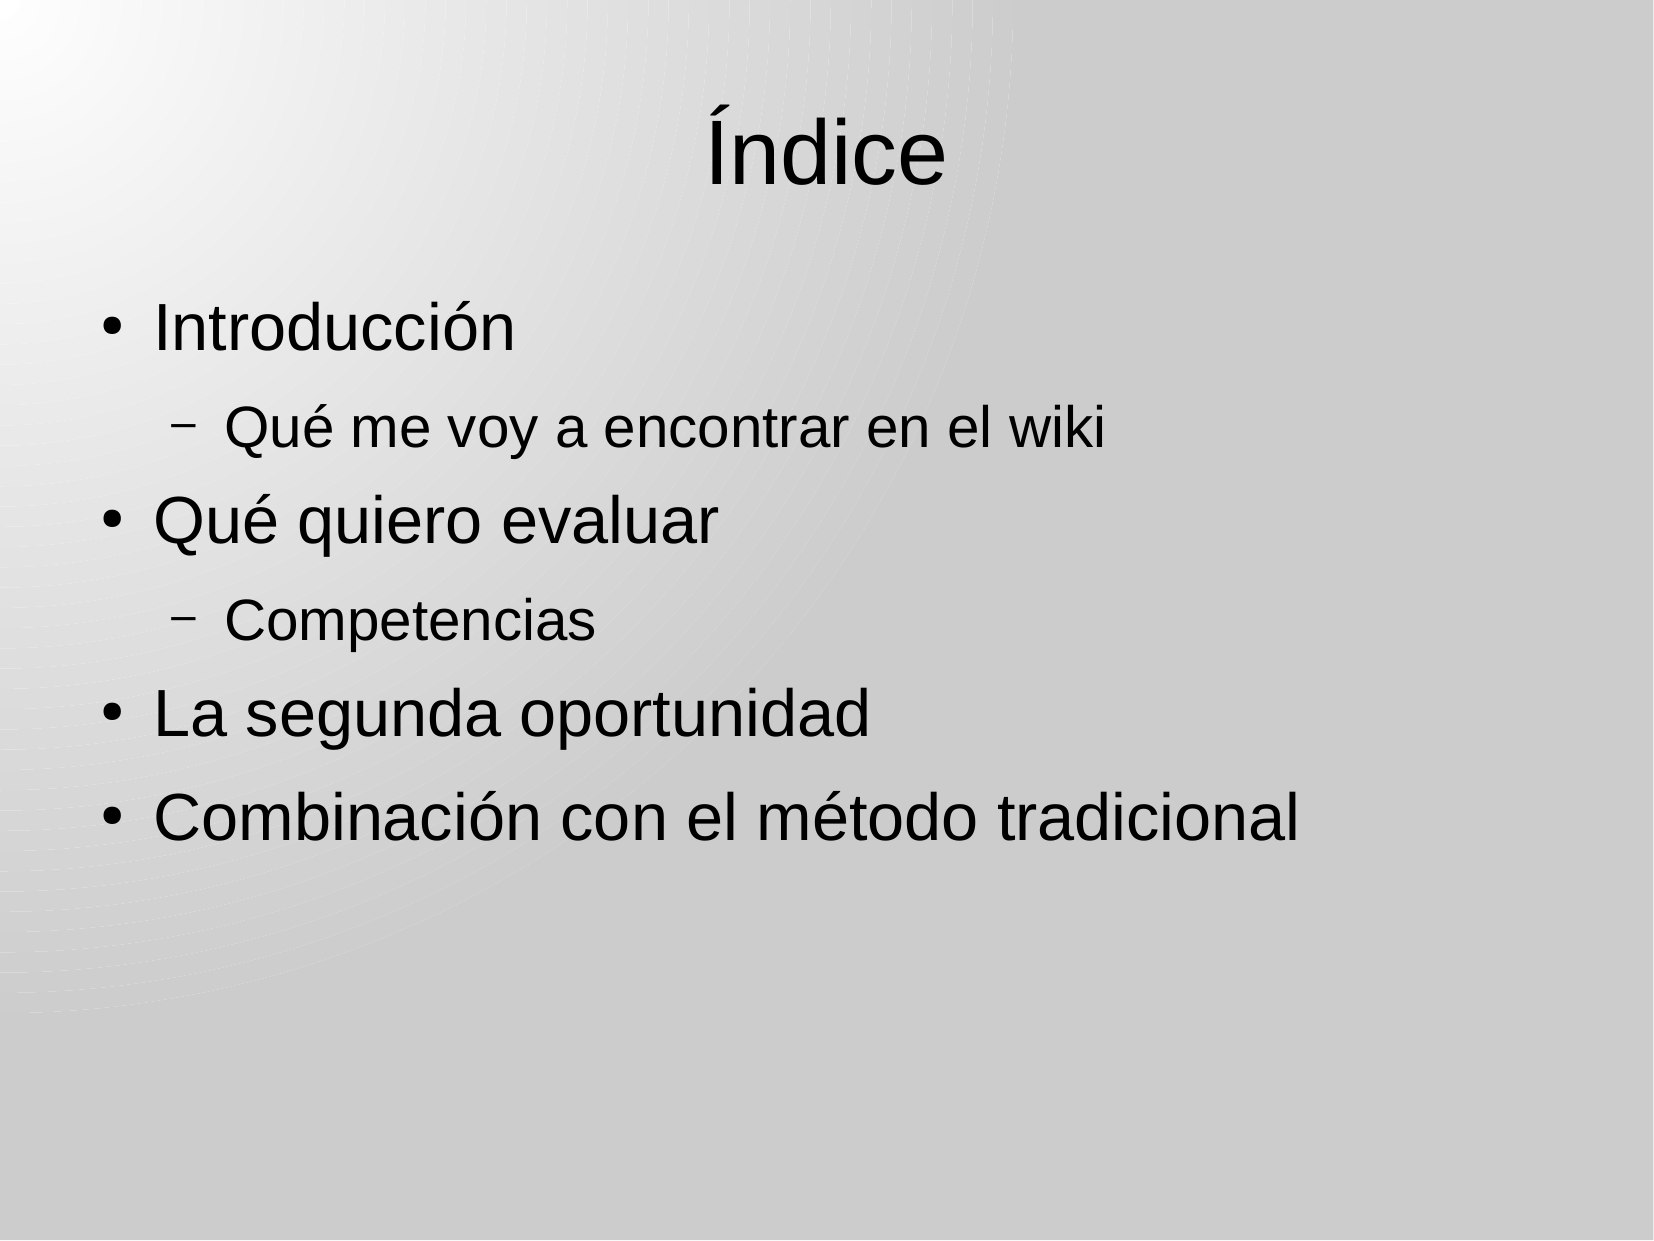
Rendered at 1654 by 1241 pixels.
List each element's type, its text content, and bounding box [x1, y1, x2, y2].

title Índice [82, 49, 1571, 257]
list Introducción Qué me voy a encontrar en el wiki Qué quiero evaluar Competencias La segunda oportunidad Combinación con el método tradicional [82, 290, 1538, 1109]
